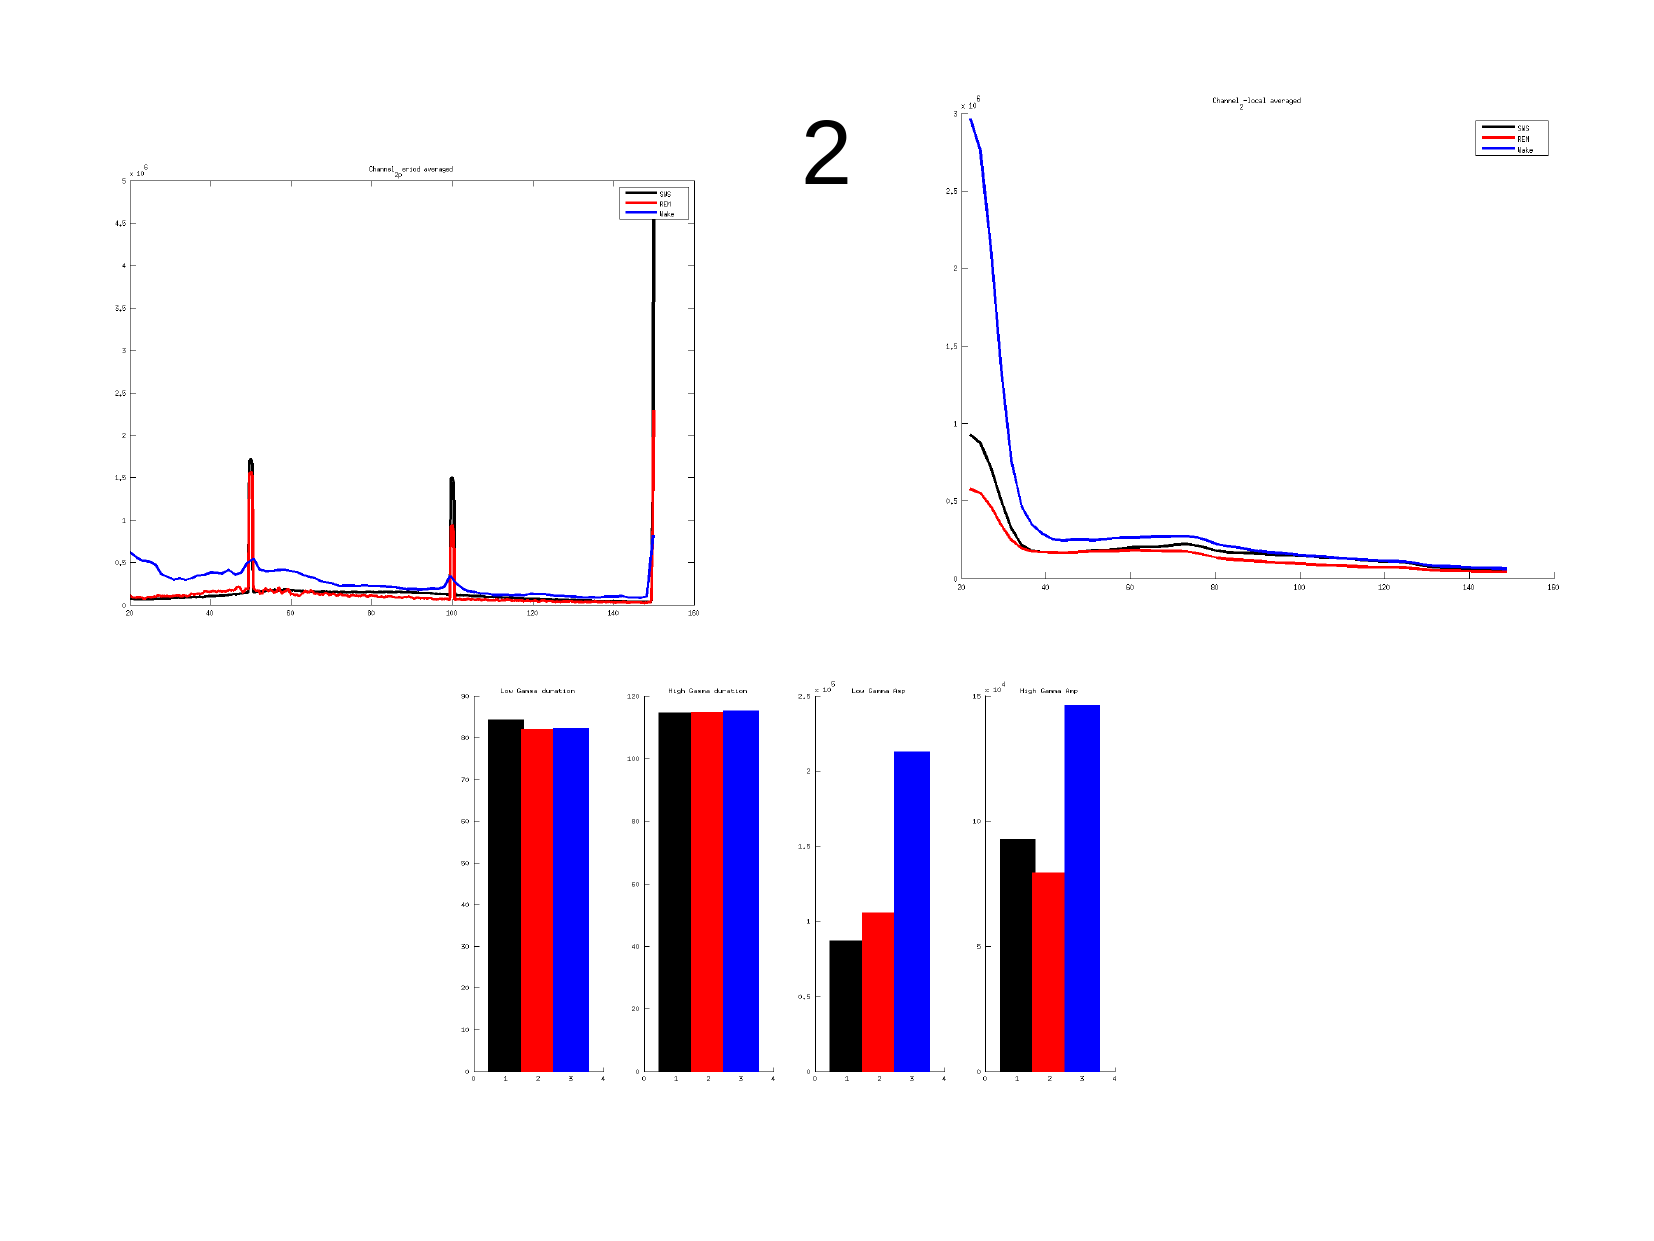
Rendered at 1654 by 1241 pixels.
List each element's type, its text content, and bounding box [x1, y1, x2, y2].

picture [35, 141, 1193, 1123]
picture [862, 70, 1626, 641]
title 2 [82, 49, 1571, 257]
